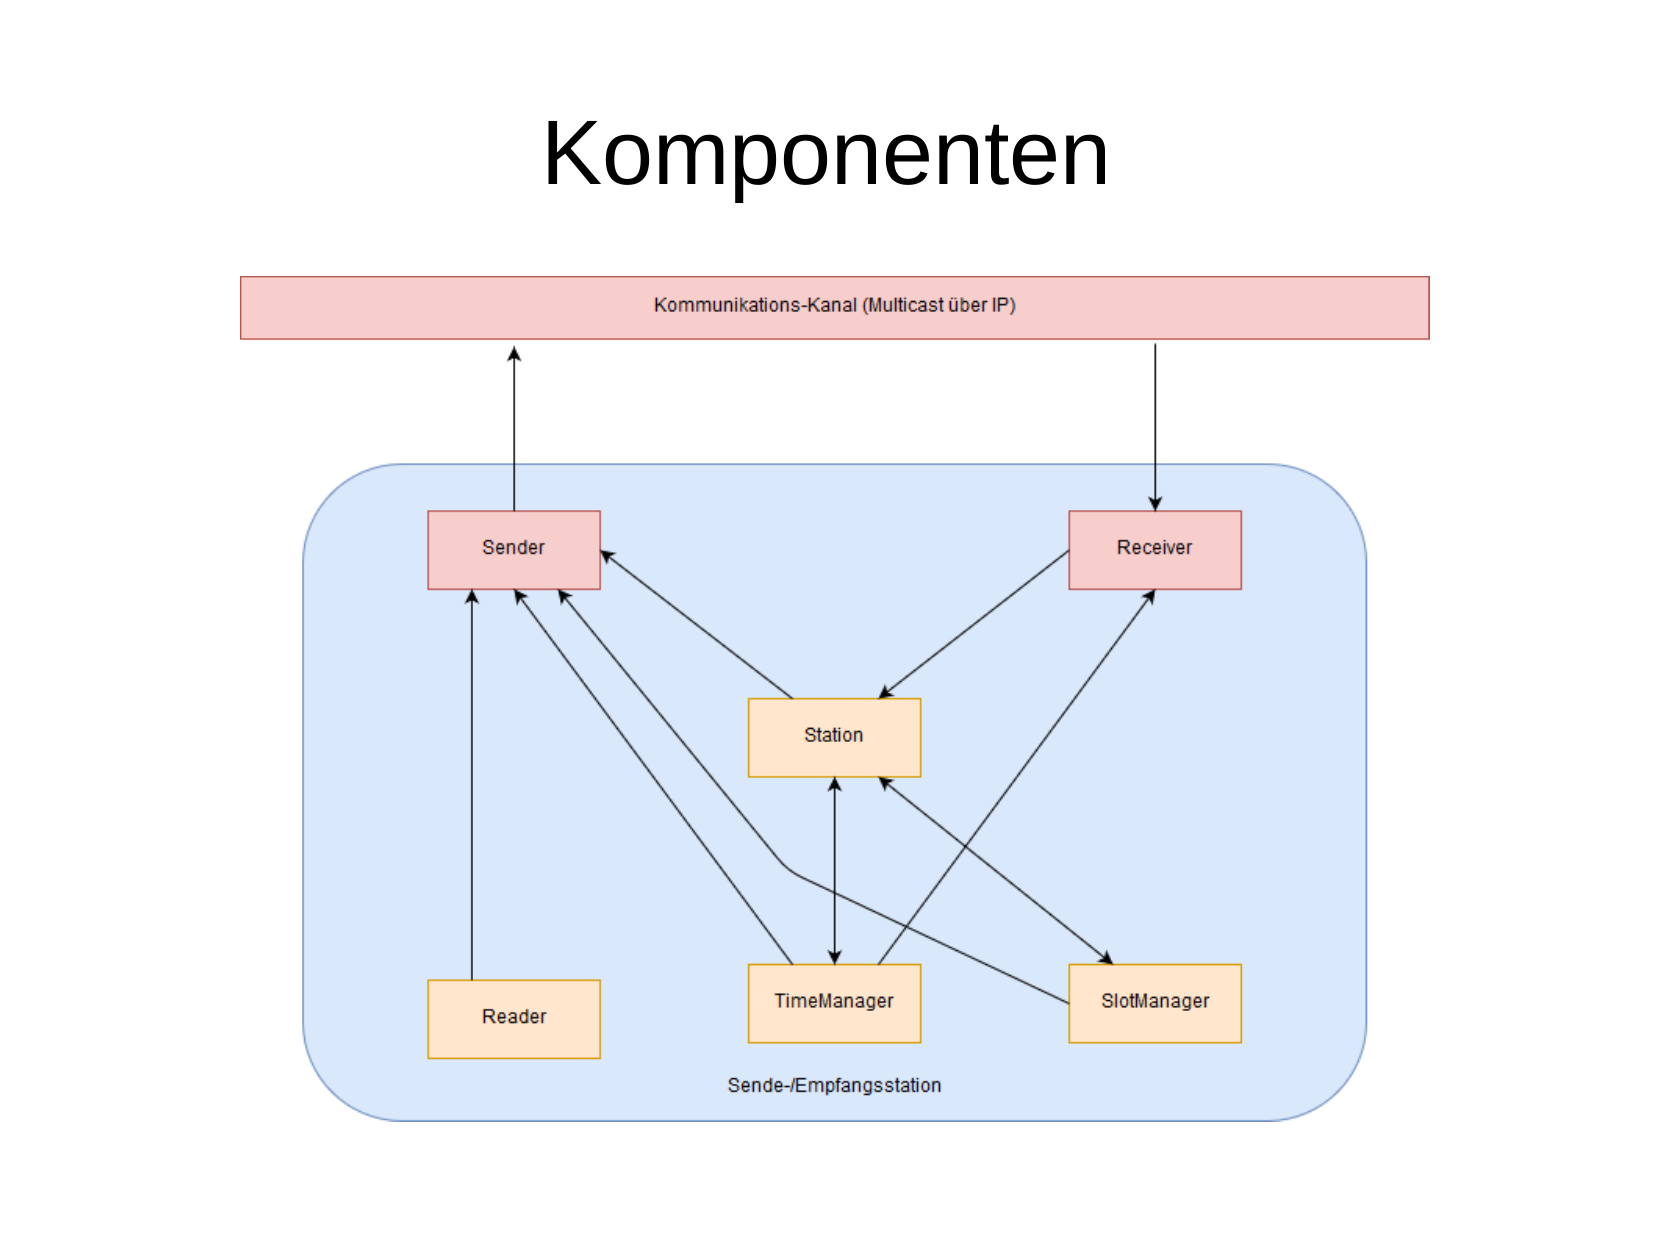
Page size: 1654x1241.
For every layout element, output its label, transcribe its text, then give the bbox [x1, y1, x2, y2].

picture [240, 276, 1430, 1123]
title Komponenten [82, 49, 1571, 257]
